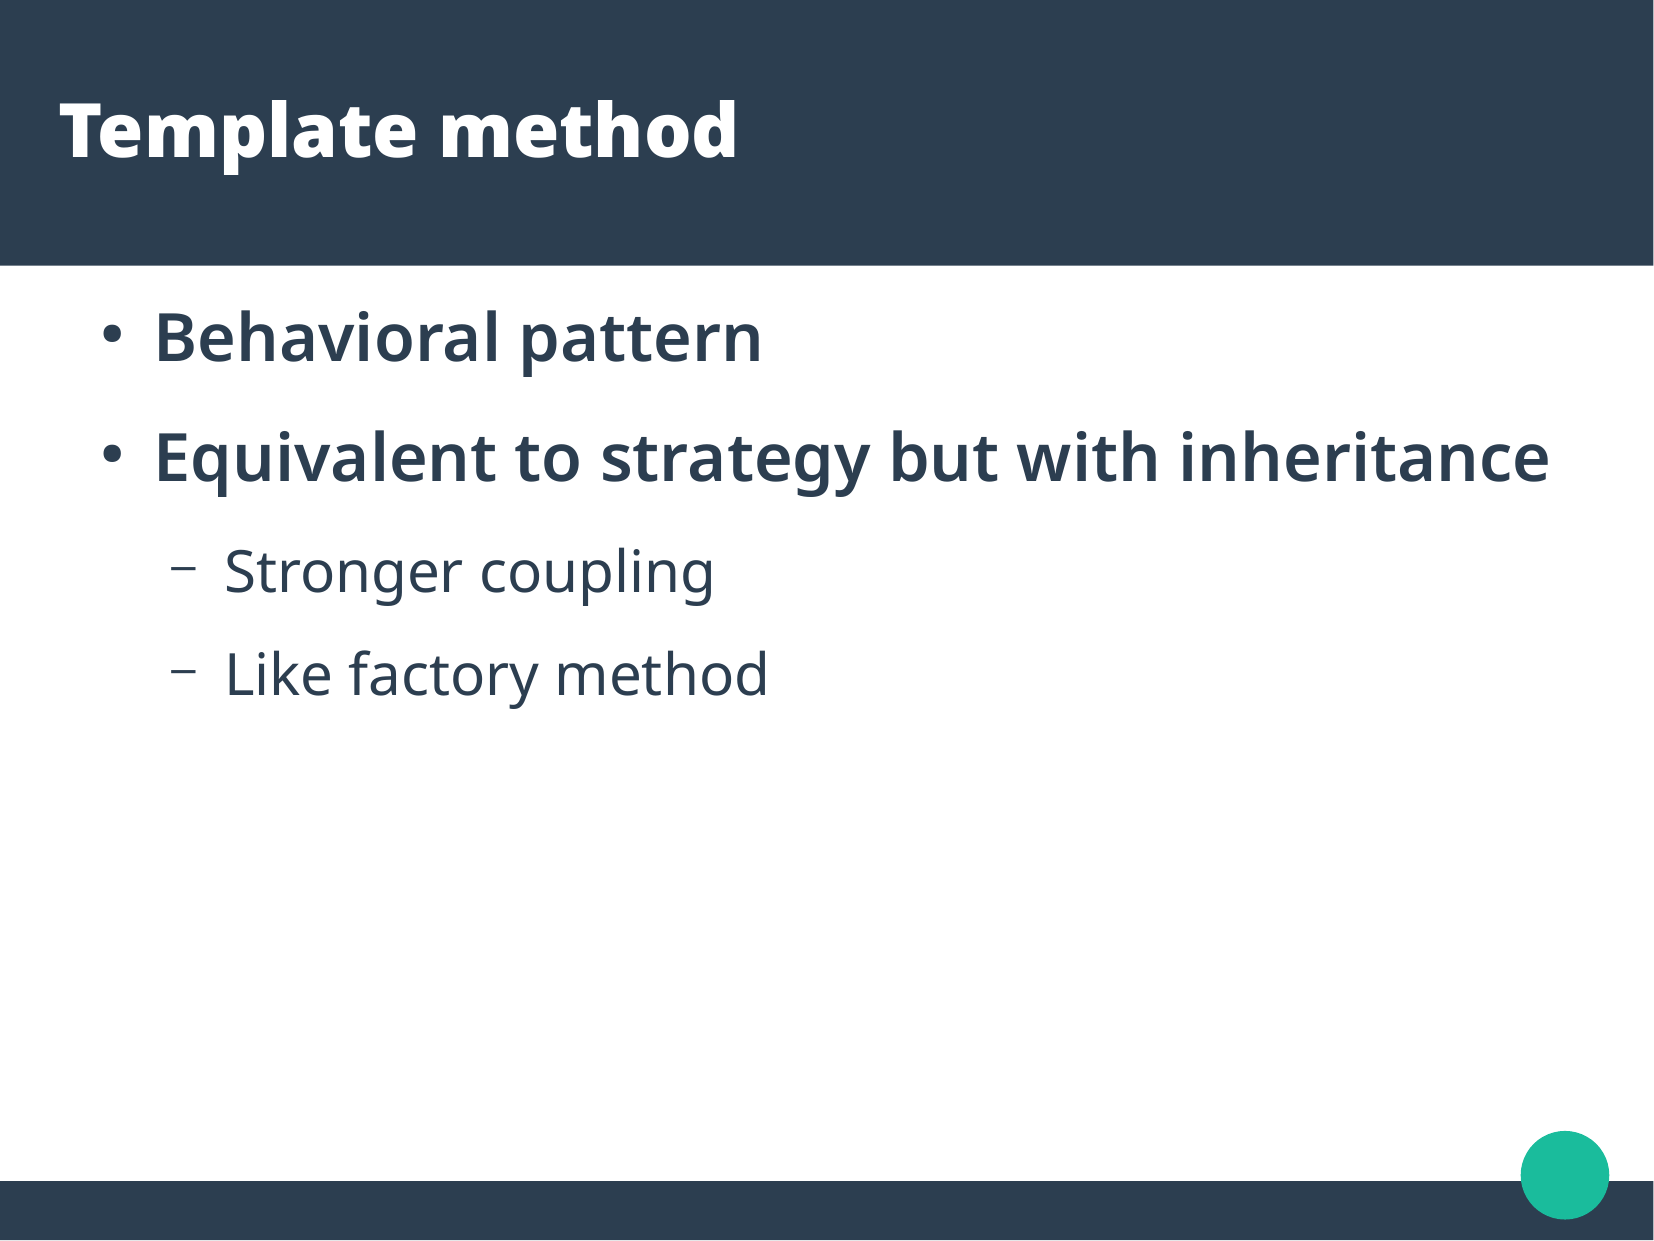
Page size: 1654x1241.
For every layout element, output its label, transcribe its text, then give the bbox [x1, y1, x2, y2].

title Template method [59, 49, 1595, 207]
list Behavioral pattern Equivalent to strategy but with inheritance Stronger coupling Like factory method [82, 290, 1571, 1010]
